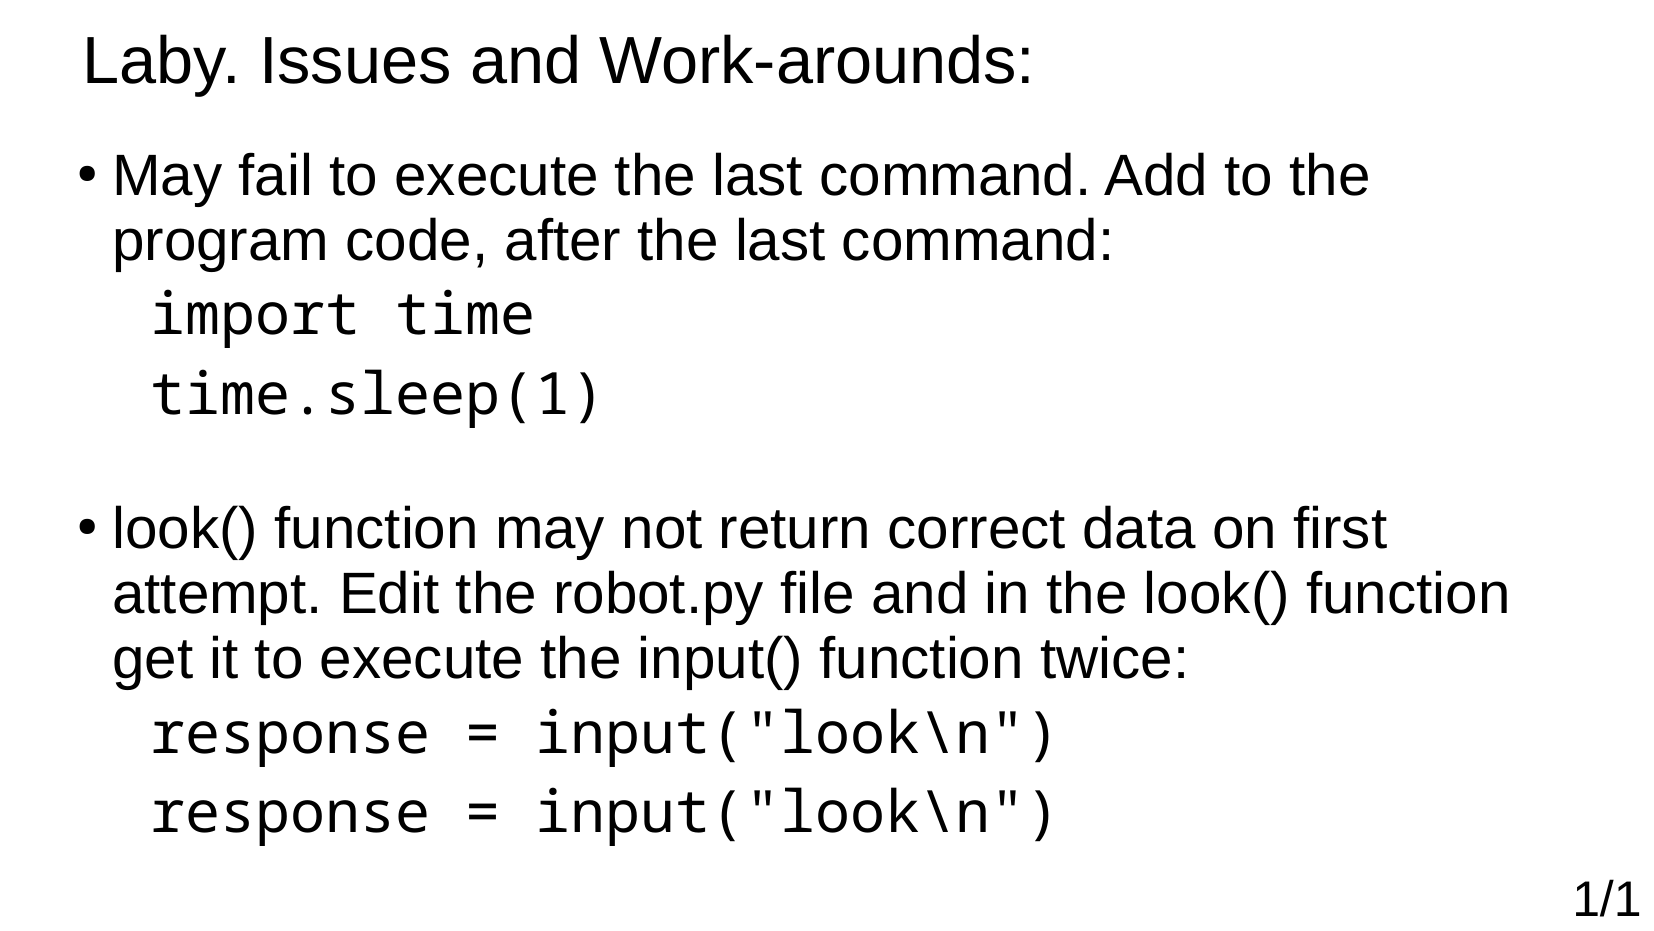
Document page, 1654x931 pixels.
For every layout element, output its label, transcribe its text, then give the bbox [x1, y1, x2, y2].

text_box May fail to execute the last command. Add to the program code, after the last command: import time time.sleep(1) look() function may not return correct data on first attempt. Edit the robot.py file and in the look() function get it to execute the input() function twice: response = input("look\n") response = input("look\n") [76, 142, 1565, 896]
title 1/1 [1523, 871, 1642, 931]
subtitle [82, 129, 1630, 871]
title Laby. Issues and Work-arounds: [82, 22, 1571, 98]
